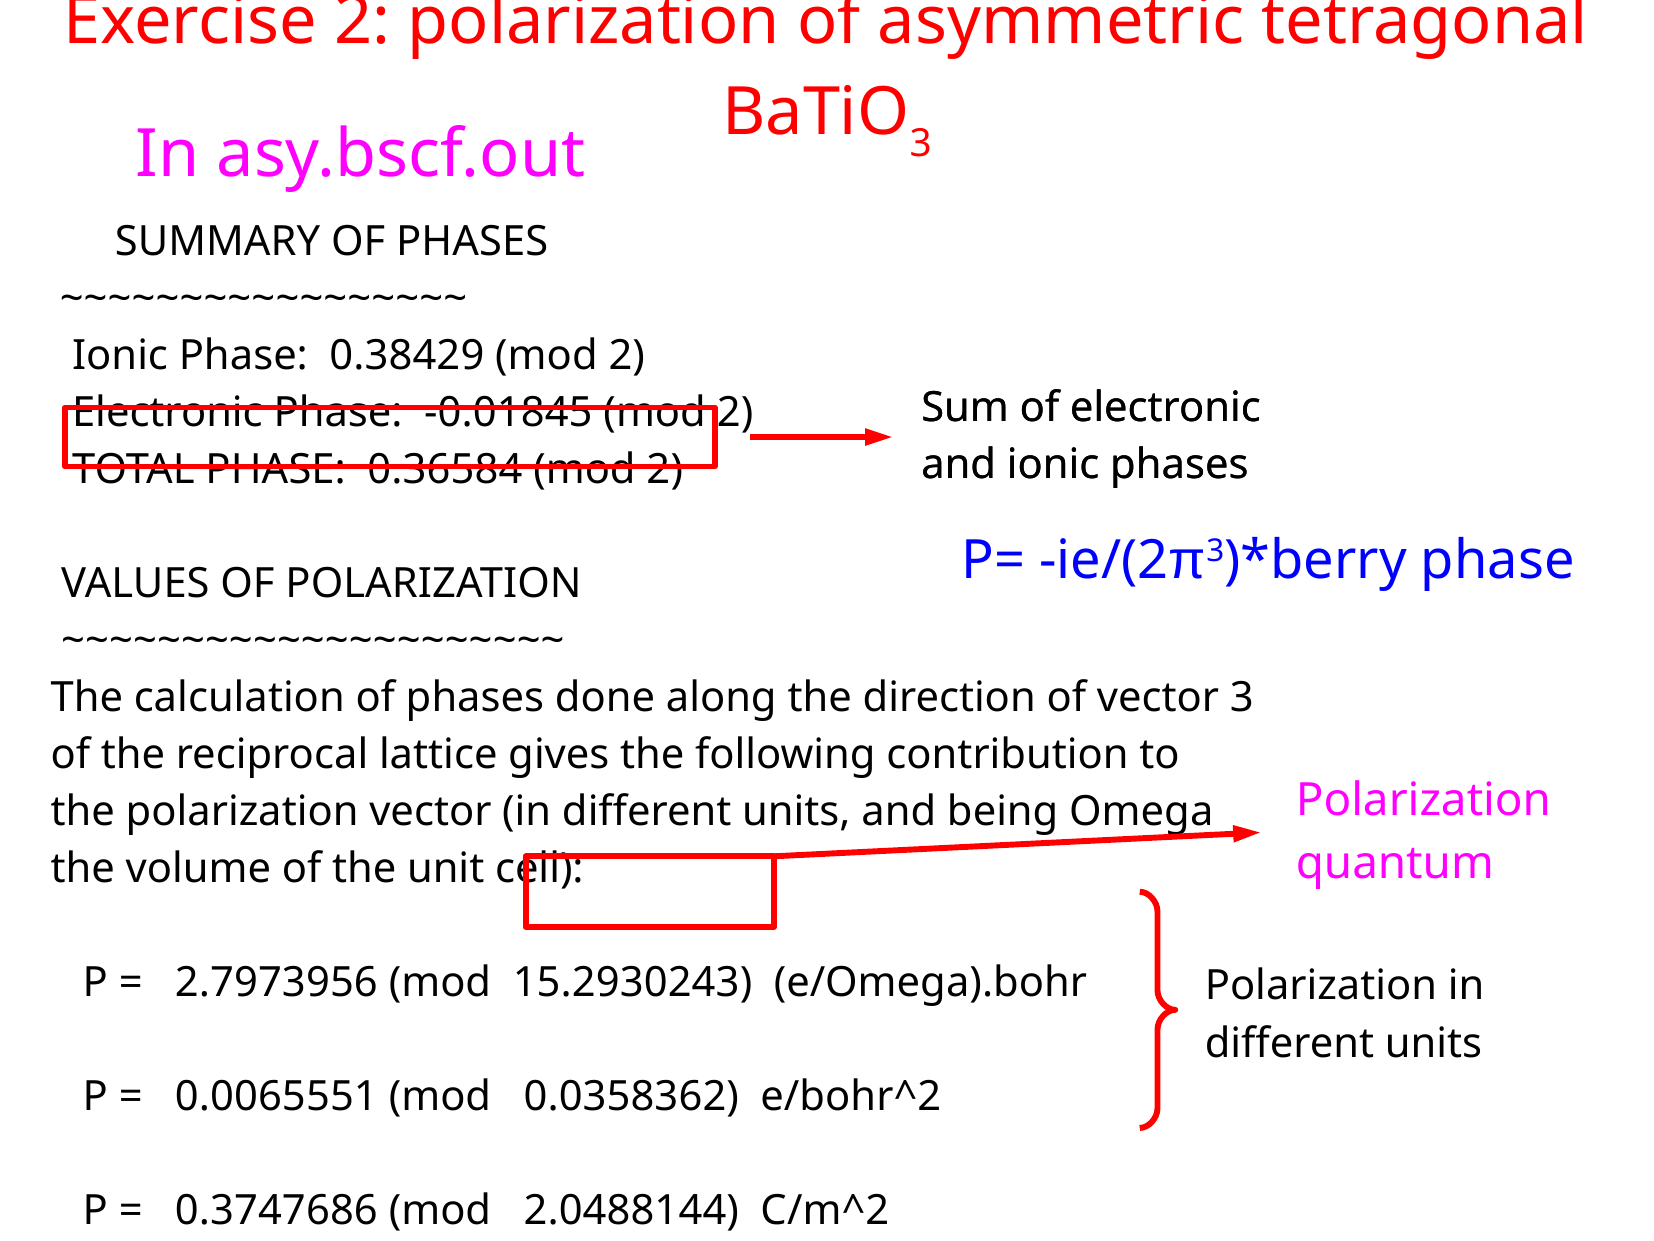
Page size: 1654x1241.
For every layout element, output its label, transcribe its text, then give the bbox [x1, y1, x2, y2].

title Exercise 2: polarization of asymmetric tetragonal BaTiO3 [17, 0, 1636, 174]
text_box Polarization in different units [1187, 944, 1474, 1093]
text_box In asy.bscf.out [117, 174, 551, 200]
text_box Sum of electronic and ionic phases [903, 366, 1245, 510]
text_box Polarization quantum [1278, 756, 1540, 912]
text_box SUMMARY OF PHASES ~~~~~~~~~~~~~~~~~ Ionic Phase: 0.38429 (mod 2) Electronic Phase: -0.01845 (mod 2) TOTAL PHASE: 0.36584 (mod 2) VALUES OF POLARIZATION ~~~~~~~~~~~~~~~~~~~~~ The calculation of phases done along the direction of vector 3 of the reciprocal lattice gives the following contribution to the polarization vector (in different units, and being Omega the volume of the unit cell): P = 2.7973956 (mod 15.2930243) (e/Omega).bohr P = 0.0065551 (mod 0.0358362) e/bohr^2 P = 0.3747686 (mod 2.0488144) C/m^2 The polarization direction is: ( 0.00000 , 0.00000 , 1.00000 ) [0, 200, 1554, 1227]
text_box P= -ie/(2π3)*berry phase [944, 510, 1600, 612]
